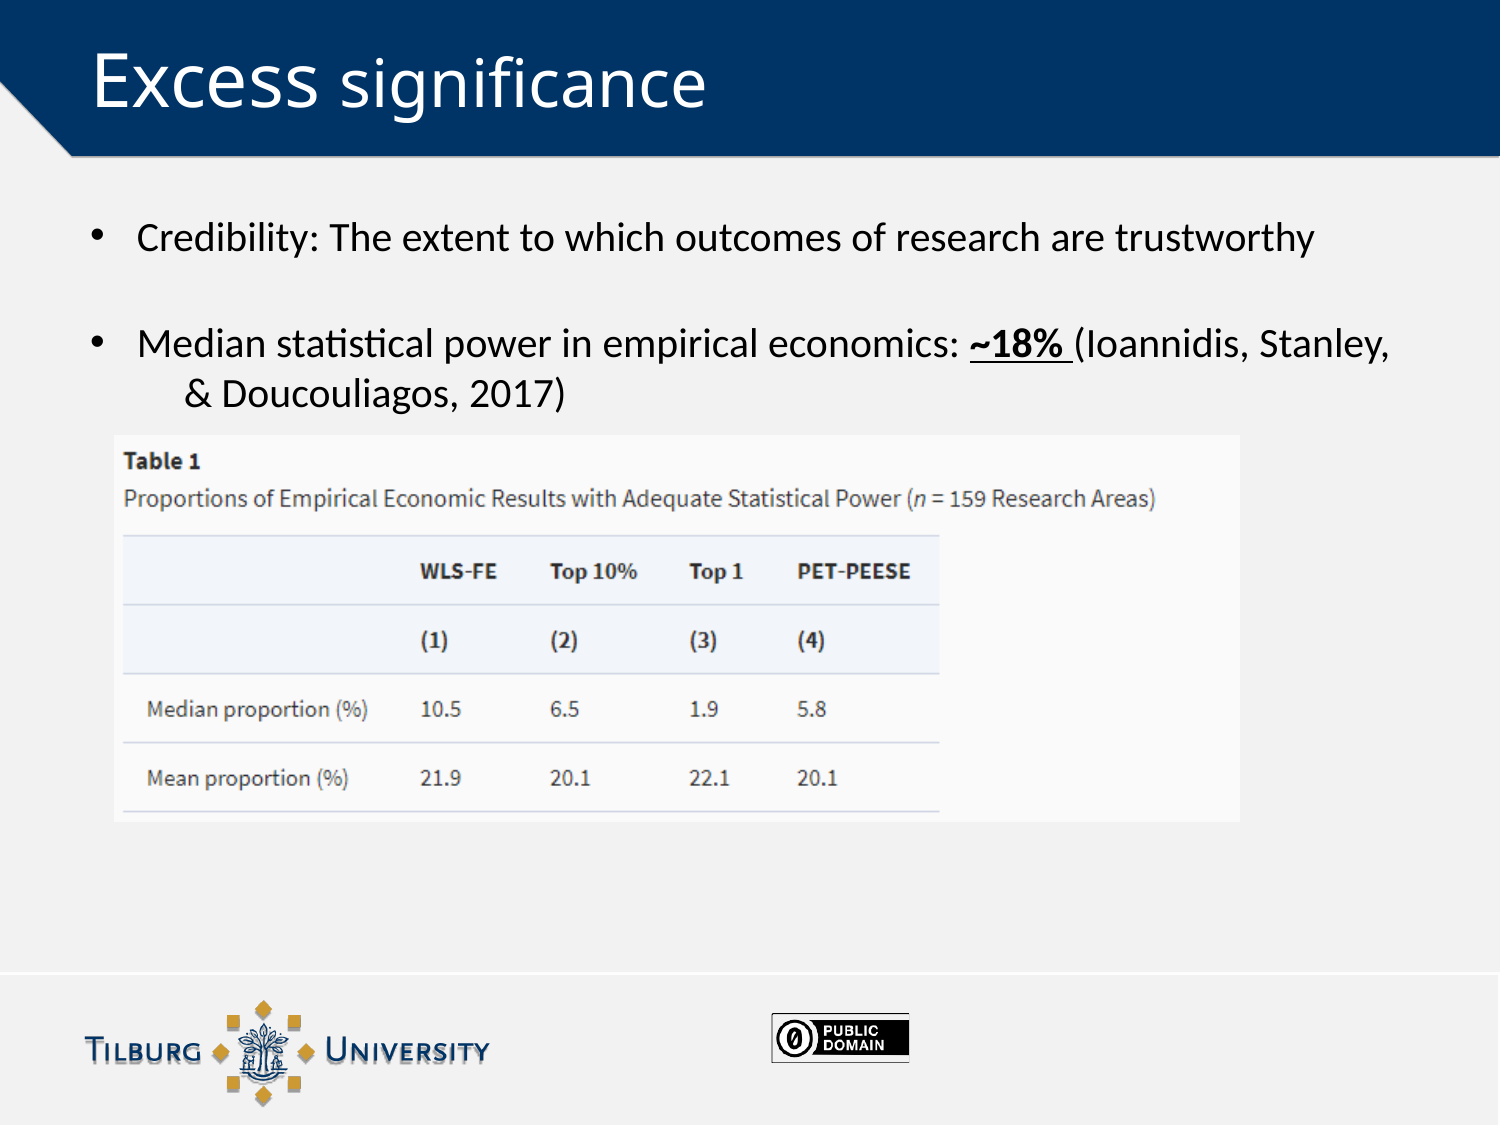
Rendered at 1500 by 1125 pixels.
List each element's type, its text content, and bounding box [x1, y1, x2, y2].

title Excess significance [75, 0, 1426, 156]
text_box [772, 1014, 909, 1062]
text_box Median statistical power in empirical economics: ~18% (Ioannidis, Stanley, & Doucouliagos, 2017) [75, 308, 1414, 425]
picture [114, 435, 1240, 822]
text_box Credibility: The extent to which outcomes of research are trustworthy [75, 201, 1414, 268]
